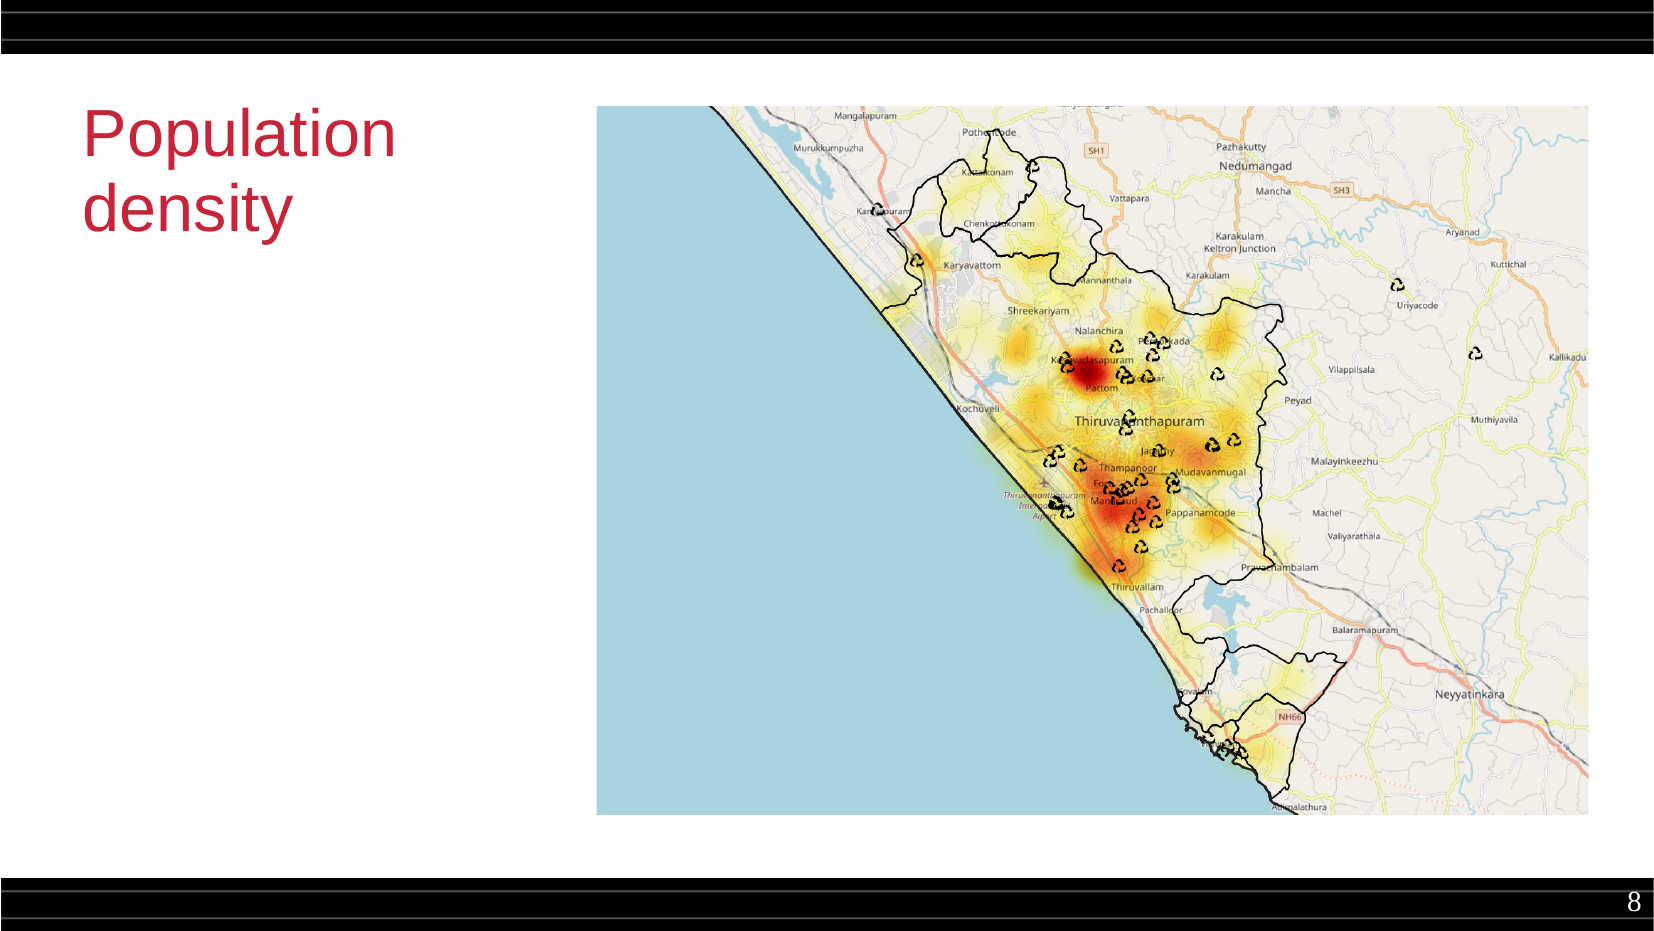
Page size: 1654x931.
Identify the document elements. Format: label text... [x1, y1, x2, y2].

picture [1, 878, 1654, 931]
picture [596, 106, 1589, 815]
picture [1, 0, 1654, 54]
title Population density [82, 92, 497, 249]
